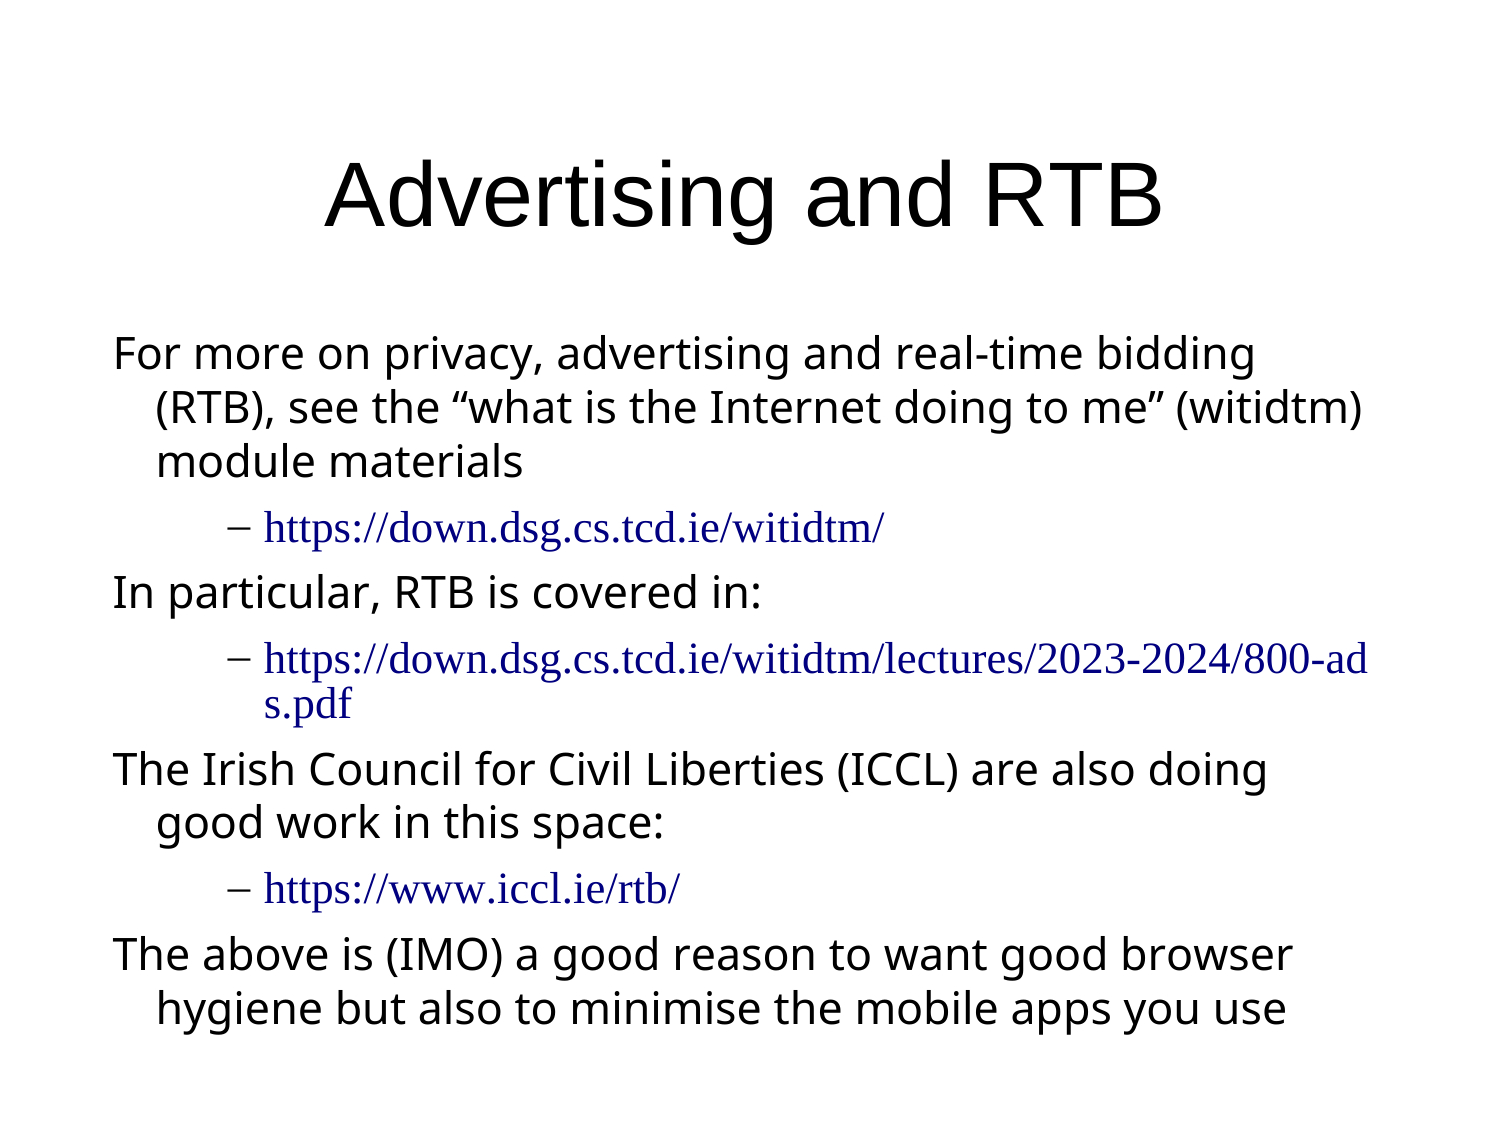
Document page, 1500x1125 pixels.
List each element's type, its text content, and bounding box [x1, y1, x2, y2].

title Advertising and RTB [112, 99, 1380, 280]
list For more on privacy, advertising and real-time bidding (RTB), see the “what is the Internet doing to me” (witidtm) module materials https://down.dsg.cs.tcd.ie/witidtm/ In particular, RTB is covered in: https://down.dsg.cs.tcd.ie/witidtm/lectures/2023-2024/800-ads.pdf The Irish Council for Civil Liberties (ICCL) are also doing good work in this space: https://www.iccl.ie/rtb/ The above is (IMO) a good reason to want good browser hygiene but also to minimise the mobile apps you use [112, 324, 1380, 992]
